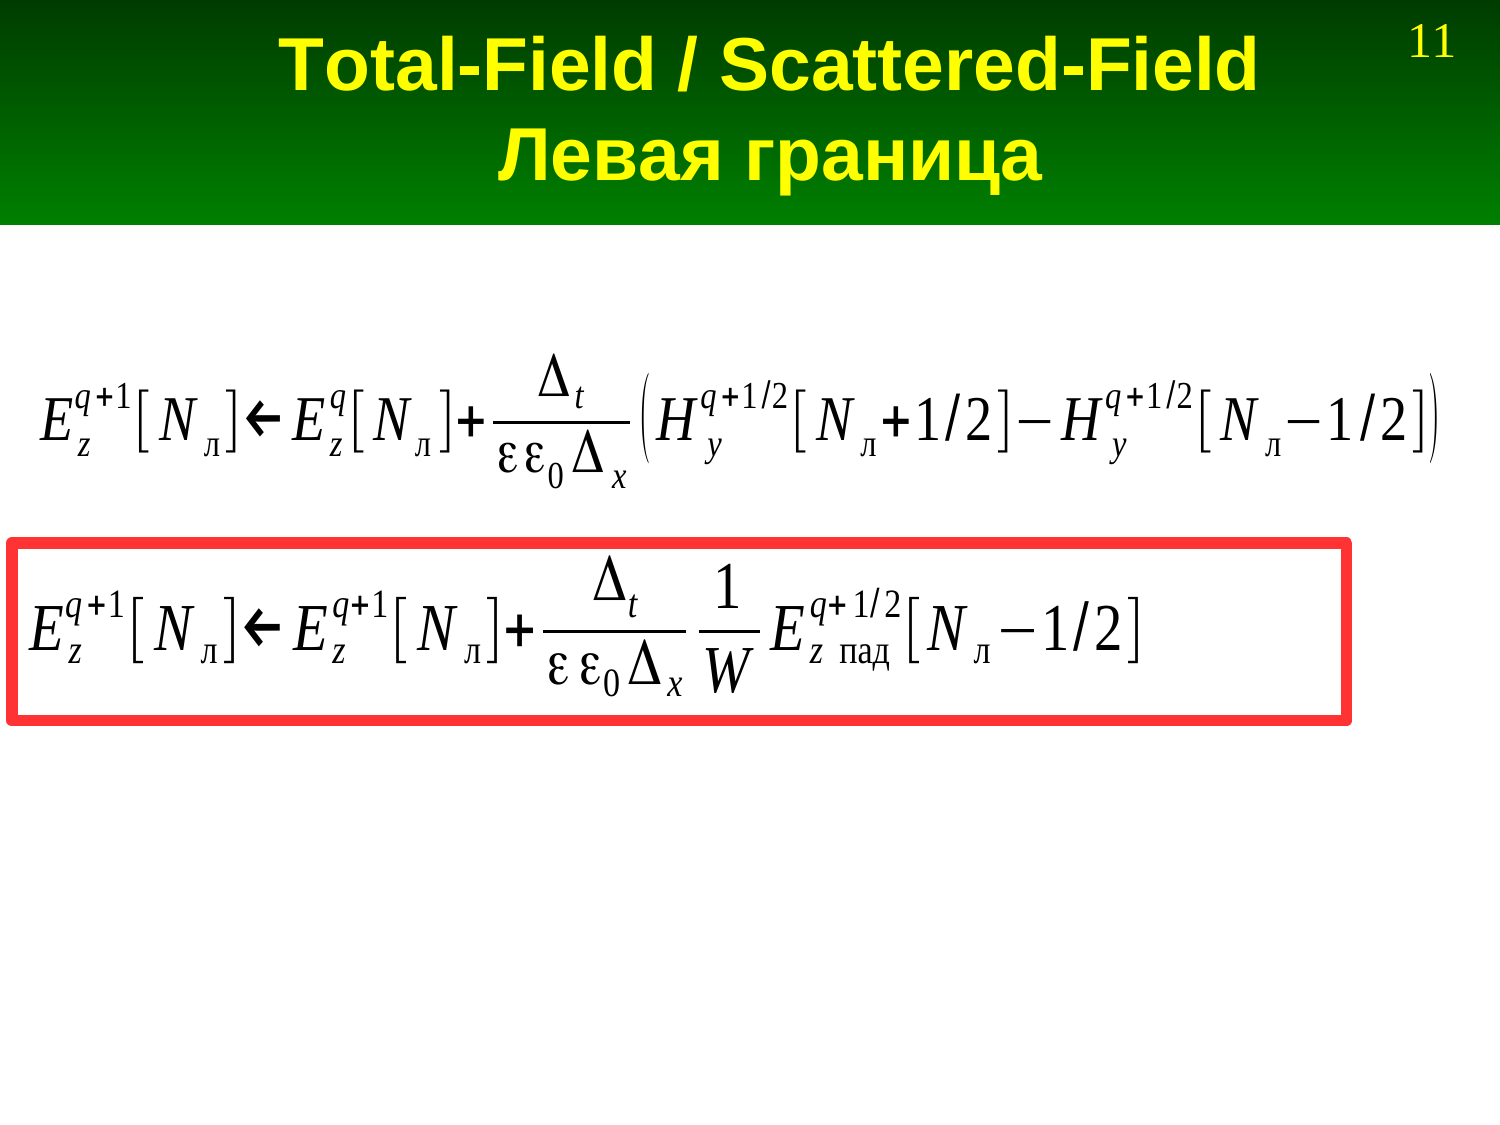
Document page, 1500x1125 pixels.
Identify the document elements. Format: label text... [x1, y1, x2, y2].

title Total-Field / Scattered-Field Левая граница [100, 7, 1441, 204]
chart [18, 549, 1157, 710]
chart [23, 348, 1453, 497]
